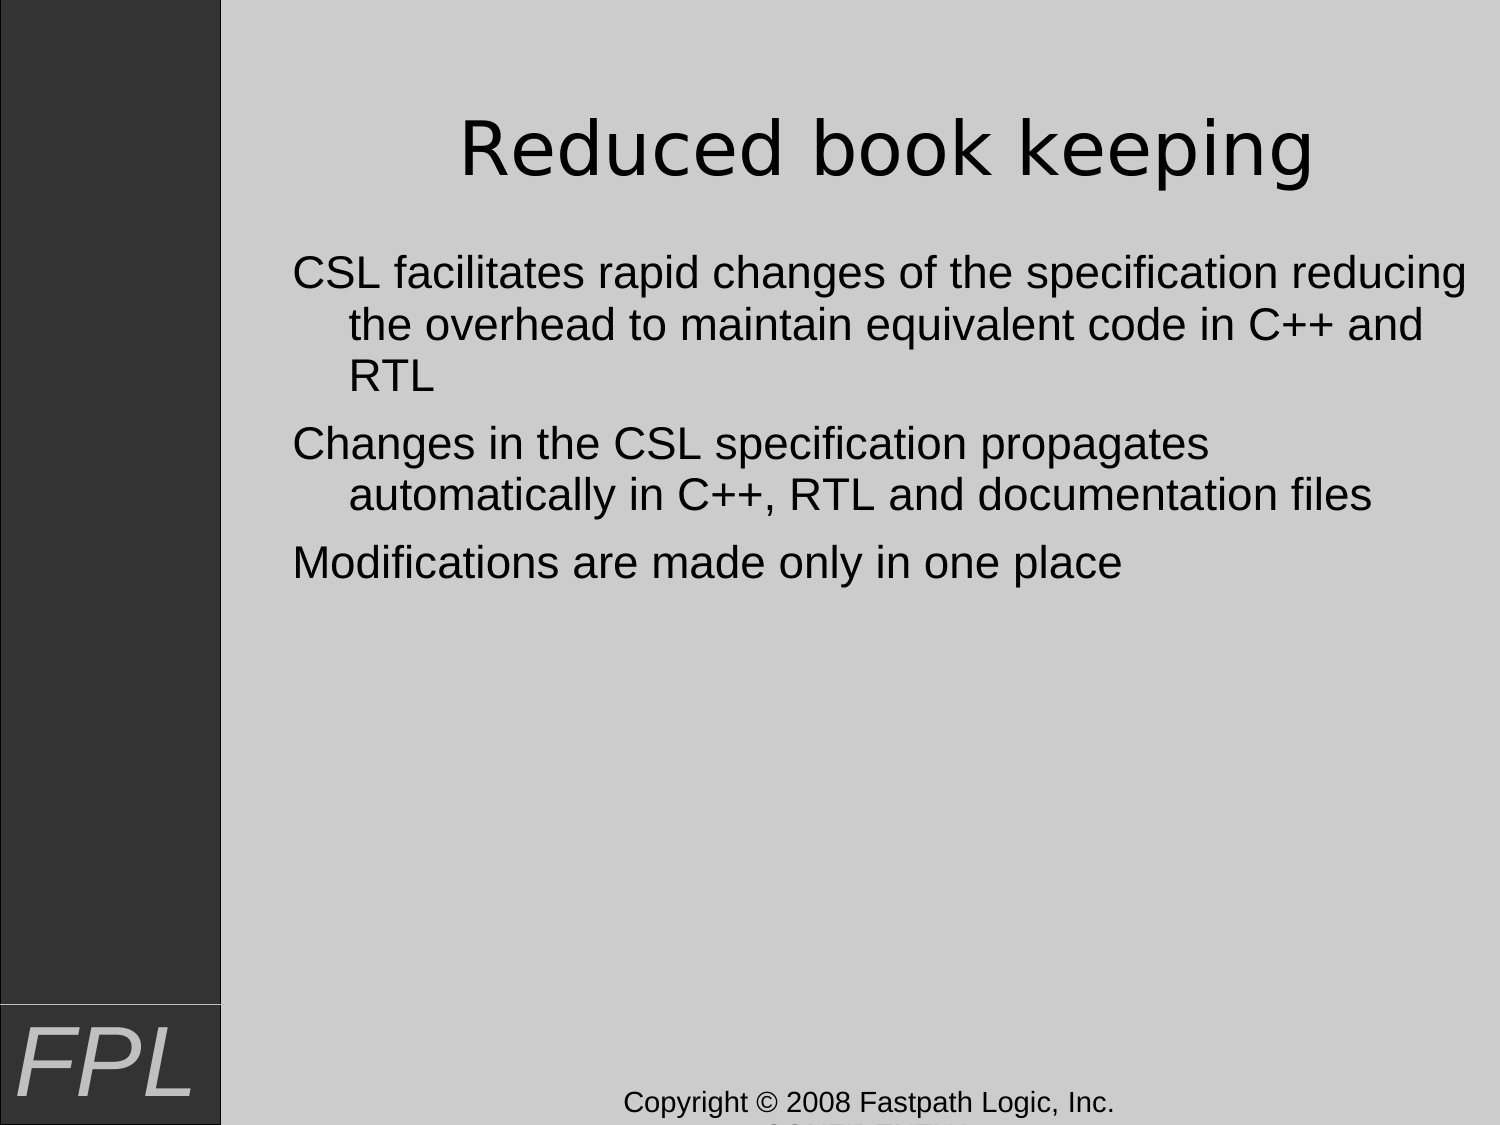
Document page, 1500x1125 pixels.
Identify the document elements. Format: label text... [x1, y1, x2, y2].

list CSL facilitates rapid changes of the specification reducing the overhead to maintain equivalent code in C++ and RTL Changes in the CSL specification propagates automatically in C++, RTL and documentation files Modifications are made only in one place [292, 247, 1483, 1070]
title Reduced book keeping [387, 52, 1388, 247]
